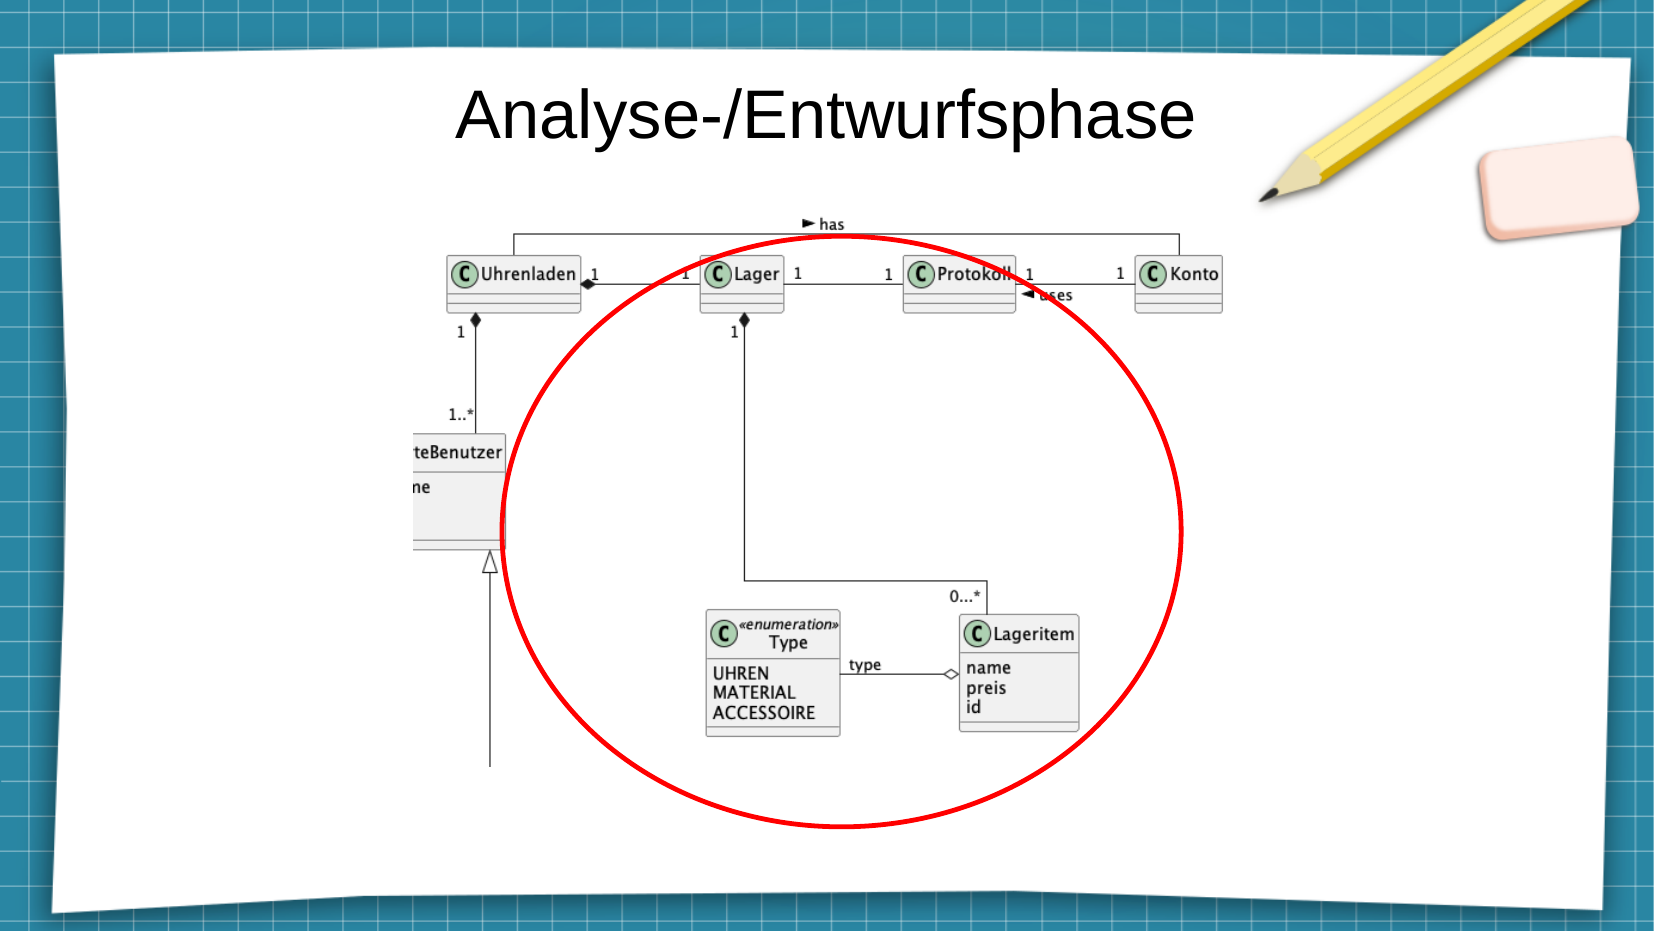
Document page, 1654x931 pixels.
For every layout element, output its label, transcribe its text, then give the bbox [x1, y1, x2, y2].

picture [0, 0, 1654, 931]
title Analyse-/Entwurfsphase [82, 37, 1571, 193]
text_box [501, 236, 1182, 827]
